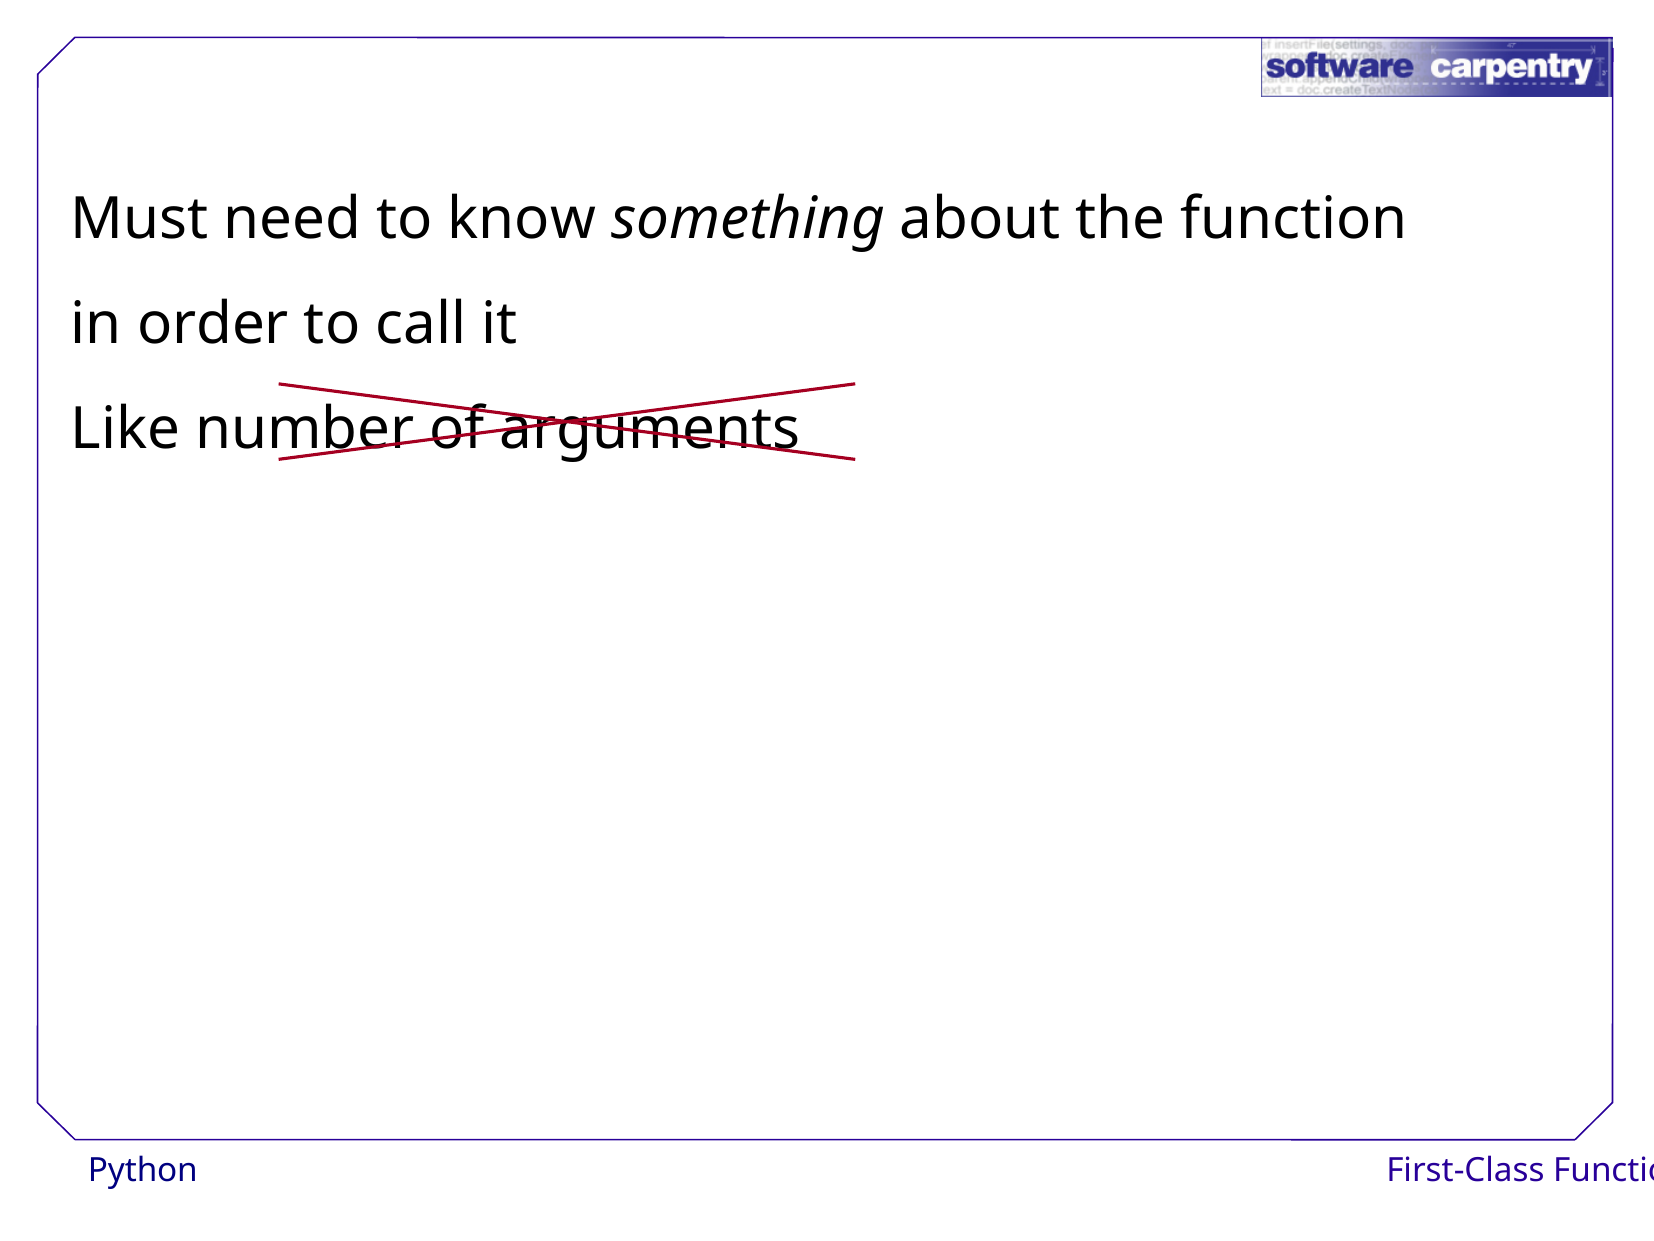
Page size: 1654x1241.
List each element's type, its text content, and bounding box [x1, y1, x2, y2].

text_box Must need to know something about the function in order to call it Like number of arguments [56, 138, 1574, 469]
picture [1261, 39, 1613, 97]
